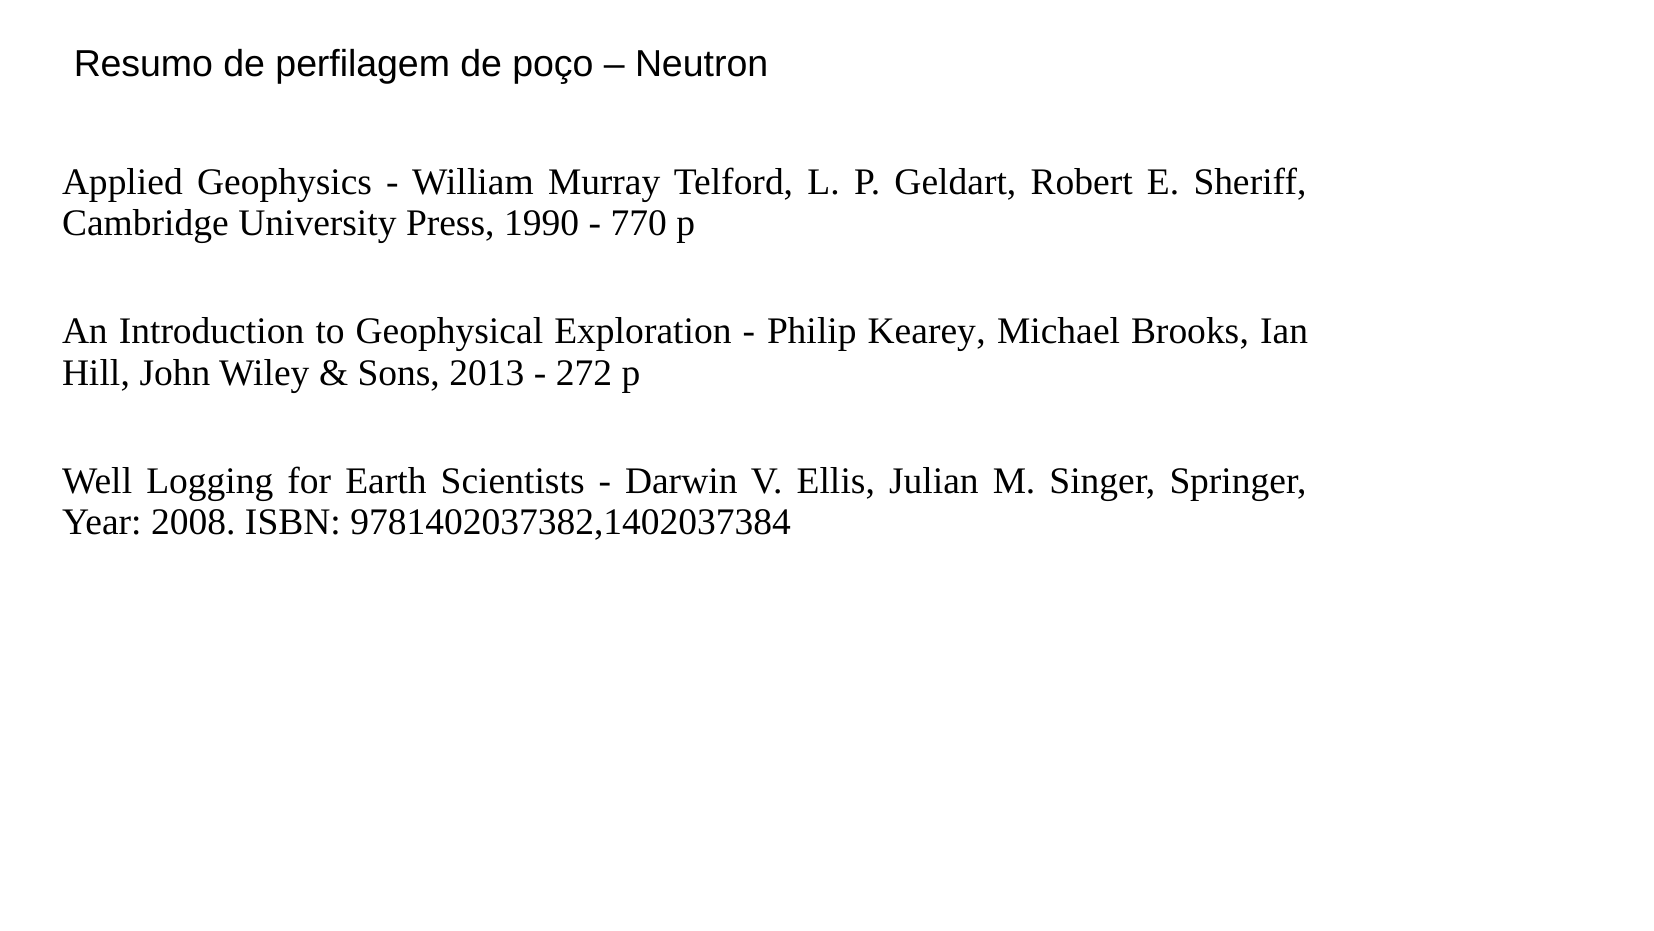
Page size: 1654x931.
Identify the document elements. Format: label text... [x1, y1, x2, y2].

text_box Applied Geophysics - William Murray Telford, L. P. Geldart, Robert E. Sheriff, Cambridge University Press, 1990 - 770 p An Introduction to Geophysical Exploration - Philip Kearey, Michael Brooks, Ian Hill, John Wiley & Sons, 2013 - 272 p Well Logging for Earth Scientists - Darwin V. Ellis, Julian M. Singer, Springer, Year: 2008. ISBN: 9781402037382,1402037384 [47, 153, 1323, 551]
text_box Resumo de perfilagem de poço – Neutron [59, 35, 1123, 93]
